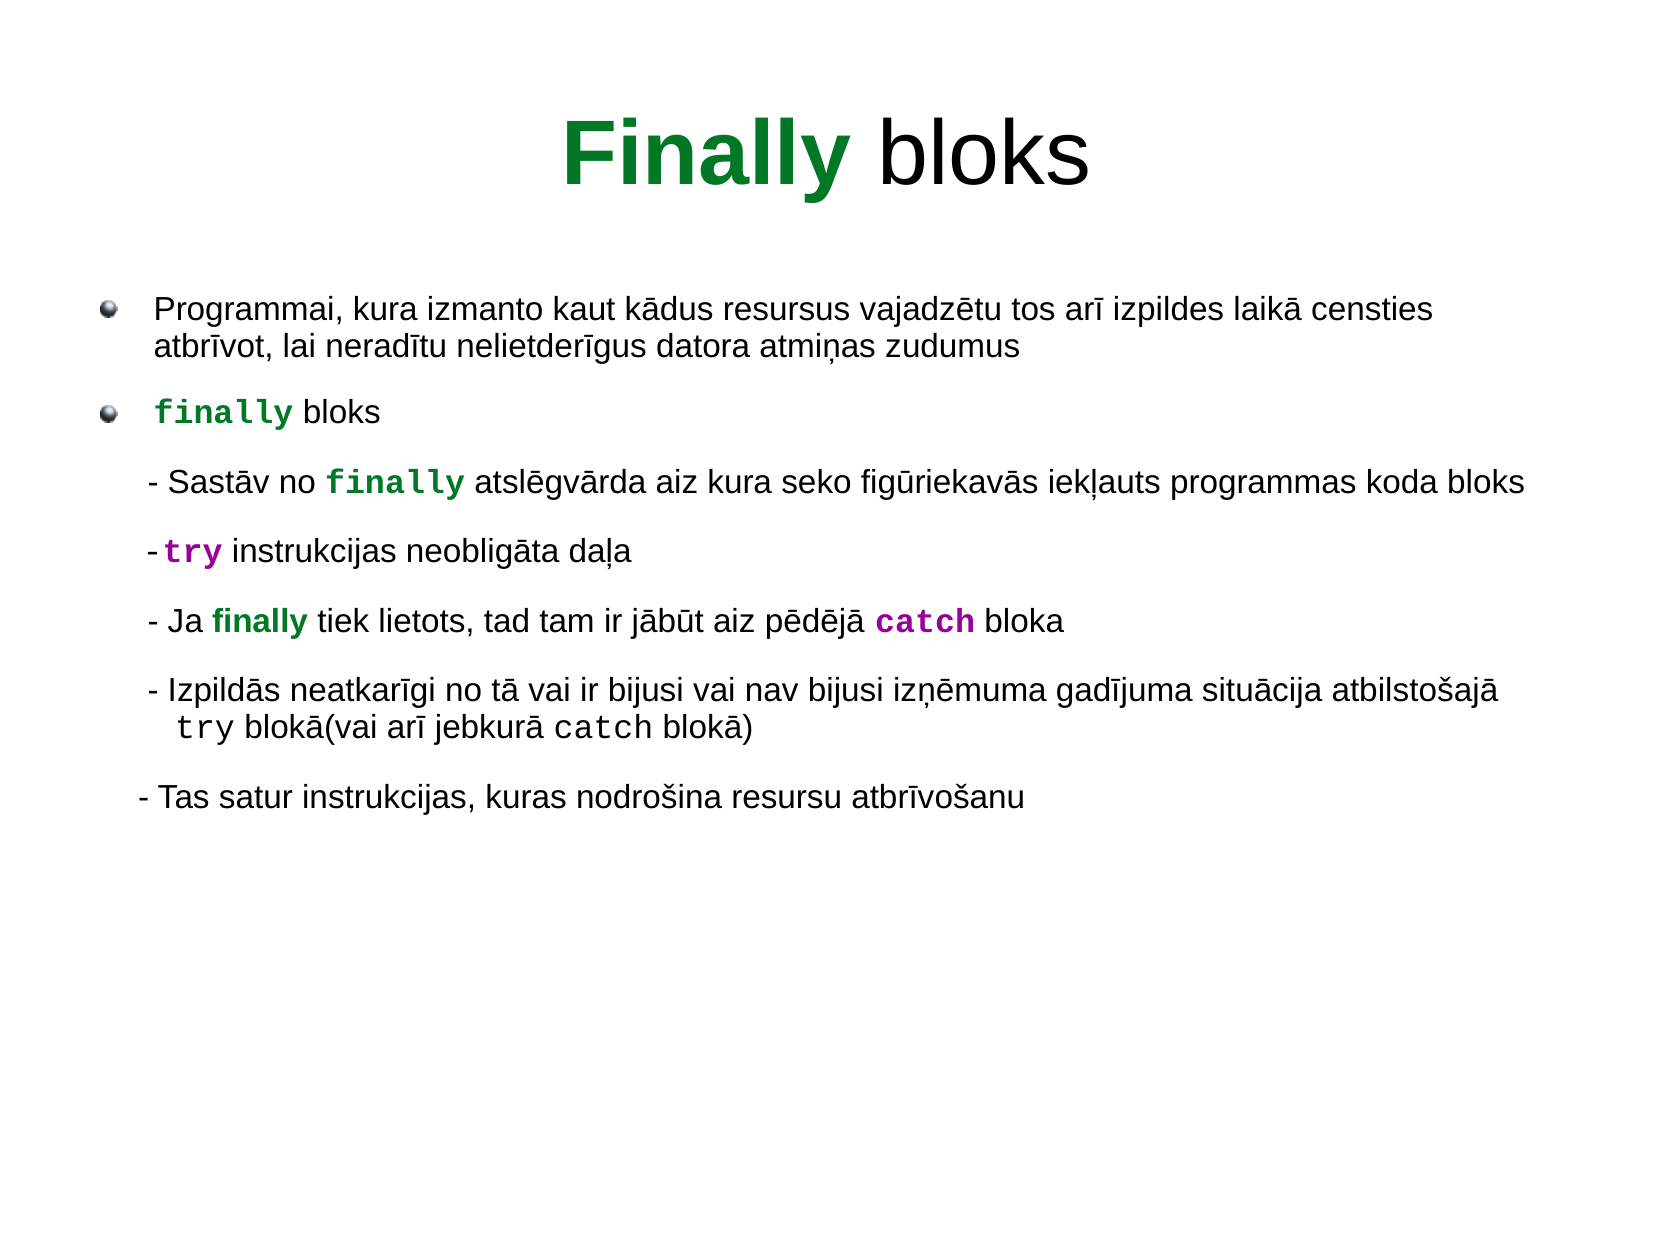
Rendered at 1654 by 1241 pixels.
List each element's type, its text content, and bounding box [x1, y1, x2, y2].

list Programmai, kura izmanto kaut kādus resursus vajadzētu tos arī izpildes laikā censties atbrīvot, lai neradītu nelietderīgus datora atmiņas zudumus finally bloks - Sastāv no finally atslēgvārda aiz kura seko figūriekavās iekļauts programmas koda bloks -try instrukcijas neobligāta daļa - Ja finally tiek lietots, tad tam ir jābūt aiz pēdējā catch bloka - Izpildās neatkarīgi no tā vai ir bijusi vai nav bijusi izņēmuma gadījuma situācija atbilstošajā try blokā(vai arī jebkurā catch blokā) - Tas satur instrukcijas, kuras nodrošina resursu atbrīvošanu [82, 290, 1538, 1010]
title Finally bloks [82, 49, 1571, 257]
